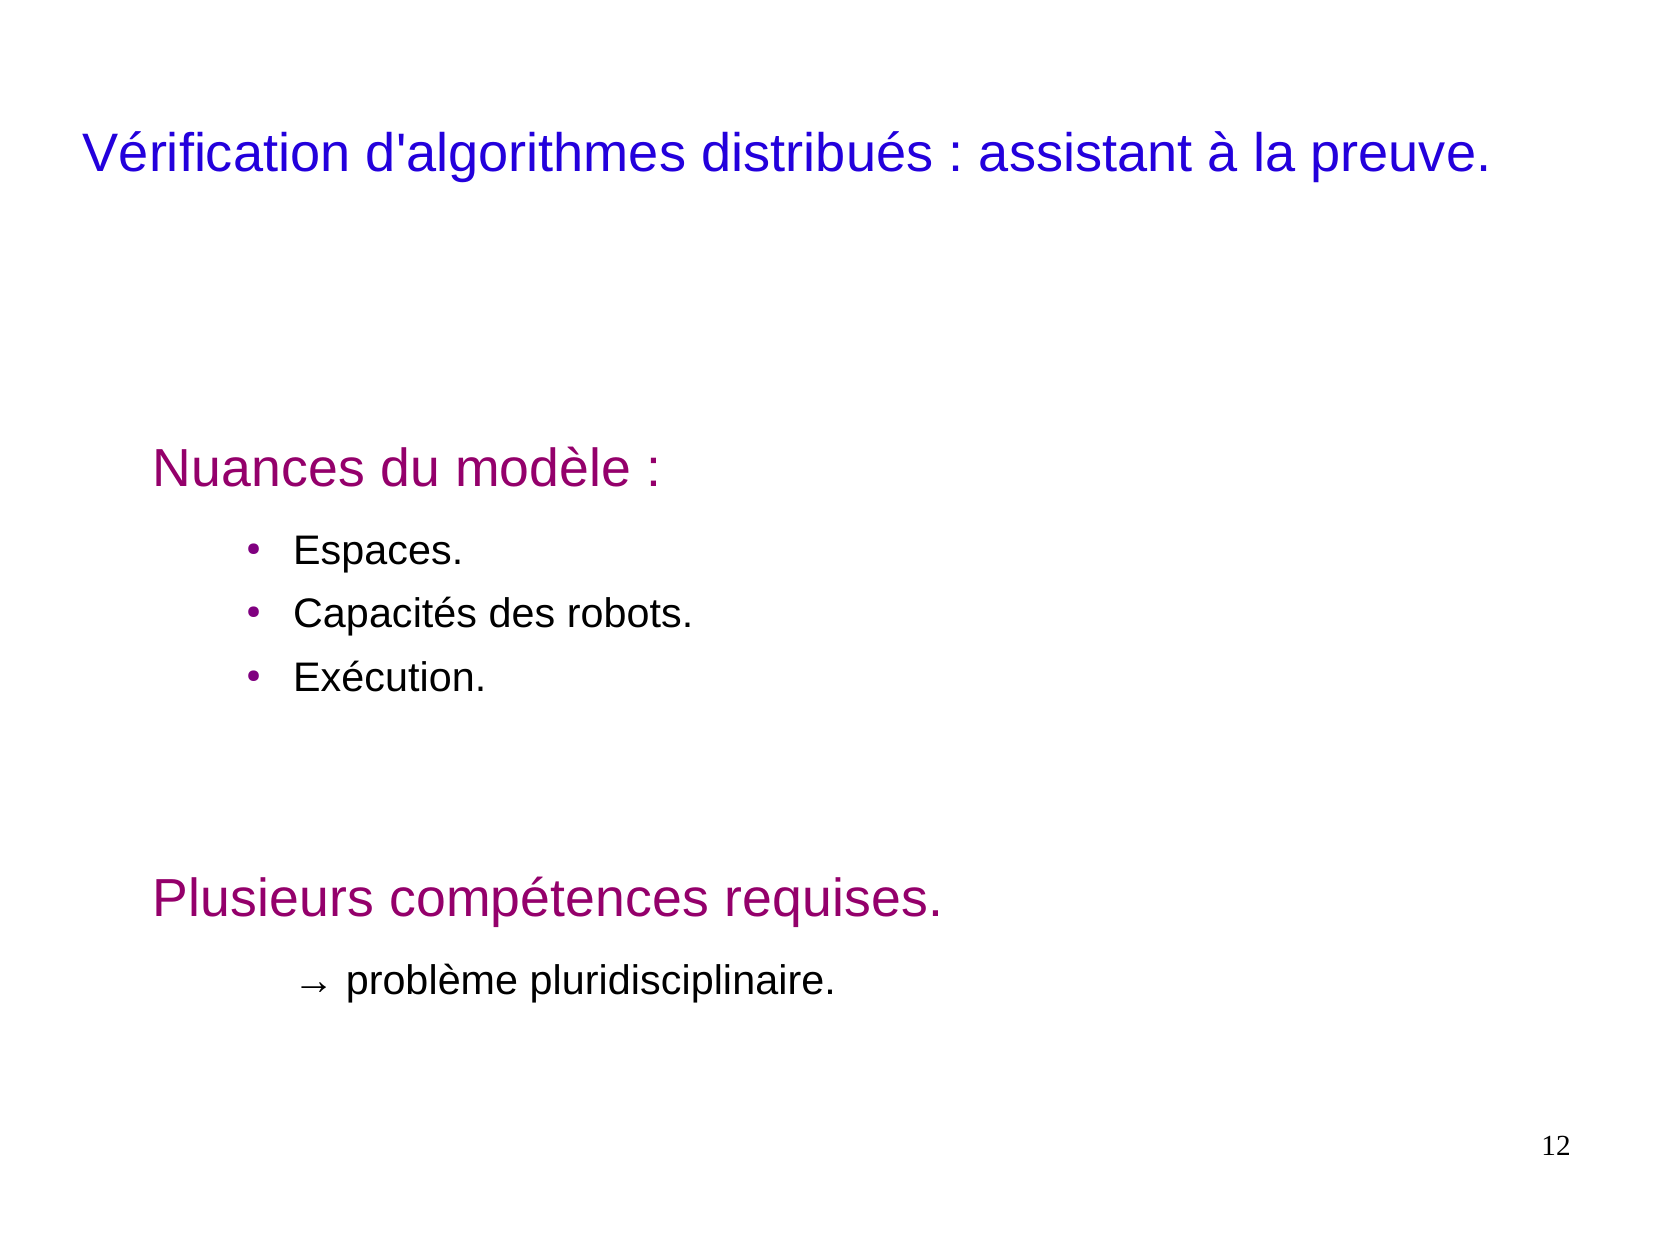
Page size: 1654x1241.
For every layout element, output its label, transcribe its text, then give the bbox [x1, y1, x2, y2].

title Vérification d'algorithmes distribués : assistant à la preuve. [82, 49, 1571, 257]
list Nuances du modèle : Espaces. Capacités des robots. Exécution. Plusieurs compétences requises. → problème pluridisciplinaire. [82, 284, 1538, 1004]
